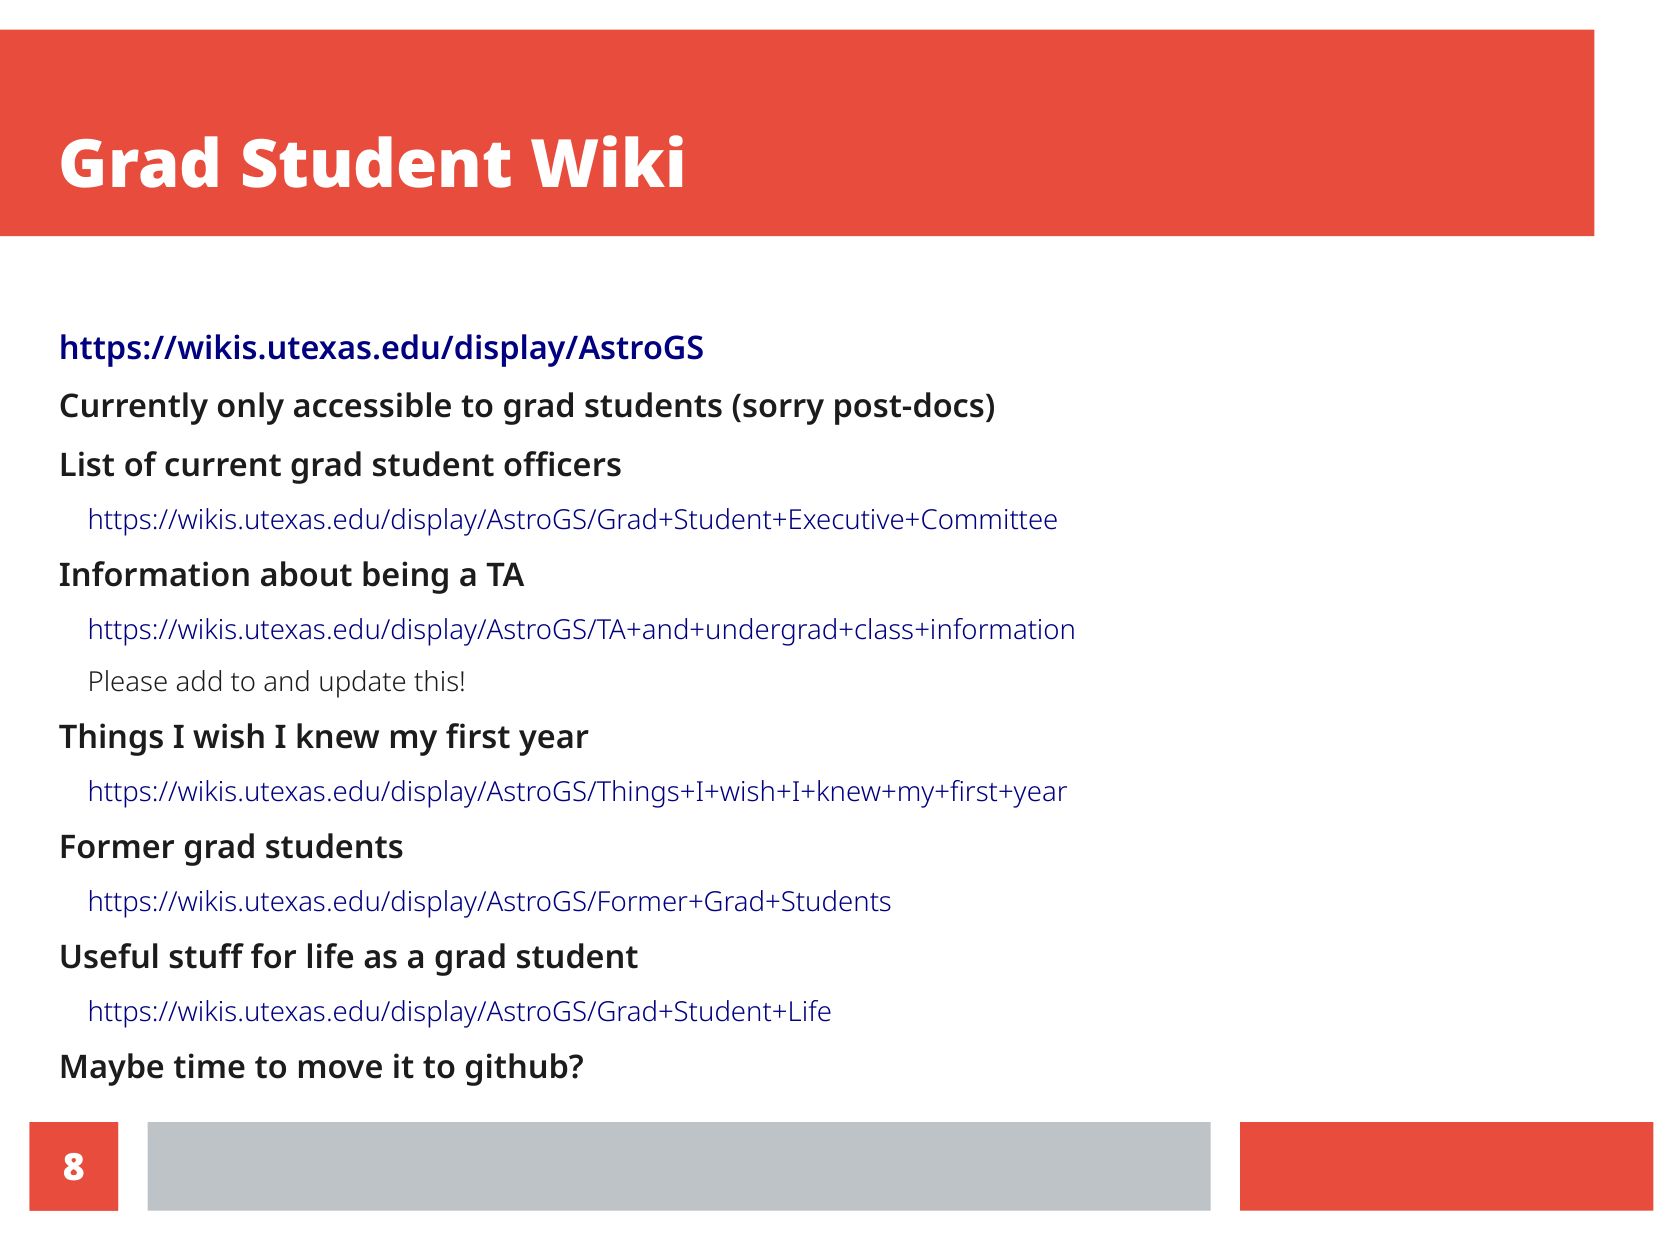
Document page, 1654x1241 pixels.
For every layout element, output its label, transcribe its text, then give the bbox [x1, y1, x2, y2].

title Grad Student Wiki [59, 59, 1595, 207]
list https://wikis.utexas.edu/display/AstroGS Currently only accessible to grad students (sorry post-docs) List of current grad student officers https://wikis.utexas.edu/display/AstroGS/Grad+Student+Executive+Committee Information about being a TA https://wikis.utexas.edu/display/AstroGS/TA+and+undergrad+class+information Please add to and update this! Things I wish I knew my first year https://wikis.utexas.edu/display/AstroGS/Things+I+wish+I+knew+my+first+year Former grad students https://wikis.utexas.edu/display/AstroGS/Former+Grad+Students Useful stuff for life as a grad student https://wikis.utexas.edu/display/AstroGS/Grad+Student+Life Maybe time to move it to github? [59, 324, 1565, 1093]
